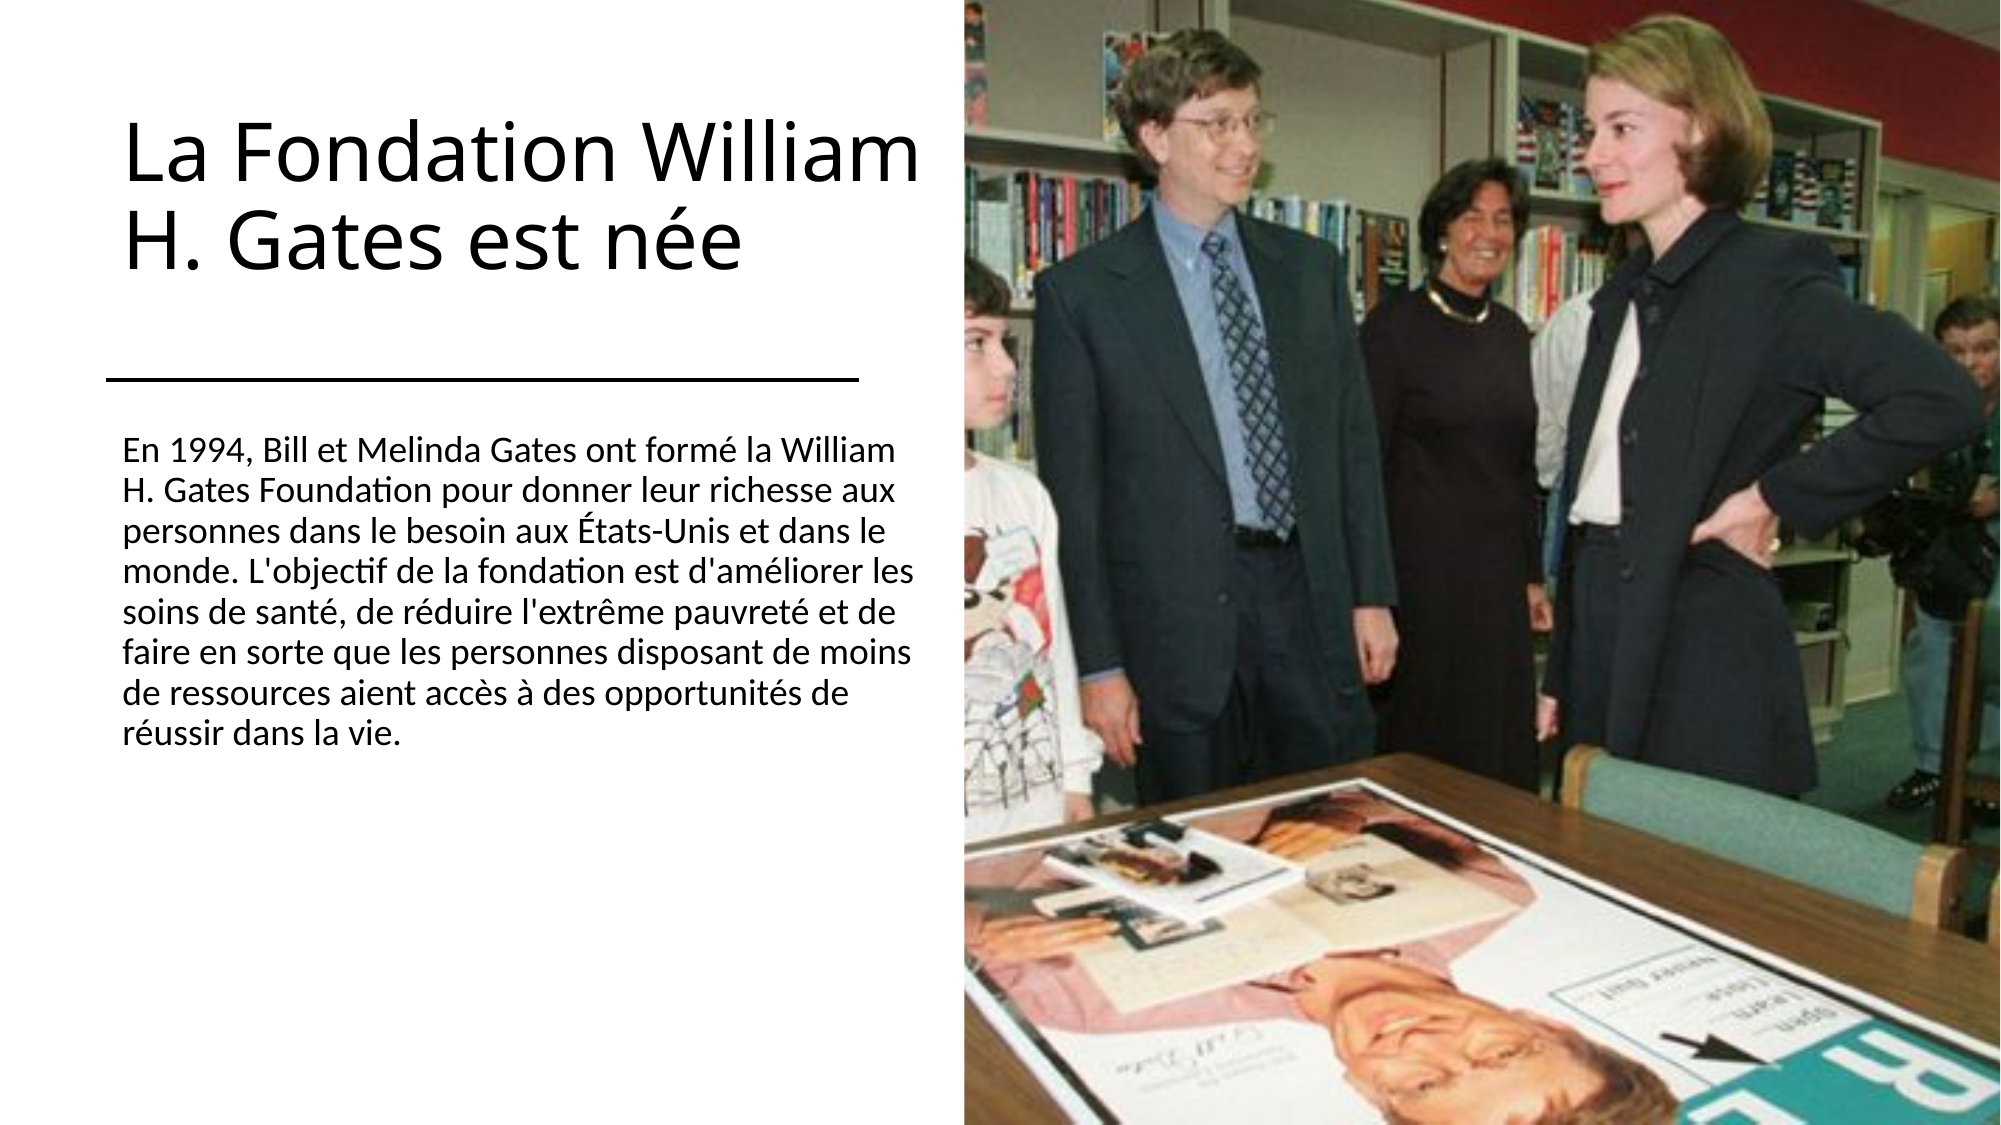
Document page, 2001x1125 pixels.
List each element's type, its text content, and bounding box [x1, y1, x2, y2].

title La Fondation William H. Gates est née [107, 59, 948, 338]
list En 1994, Bill et Melinda Gates ont formé la William H. Gates Foundation pour donner leur richesse aux personnes dans le besoin aux États-Unis et dans le monde. L'objectif de la fondation est d'améliorer les soins de santé, de réduire l'extrême pauvreté et de faire en sorte que les personnes disposant de moins de ressources aient accès à des opportunités de réussir dans la vie. [107, 422, 948, 991]
picture [964, 0, 2000, 1125]
